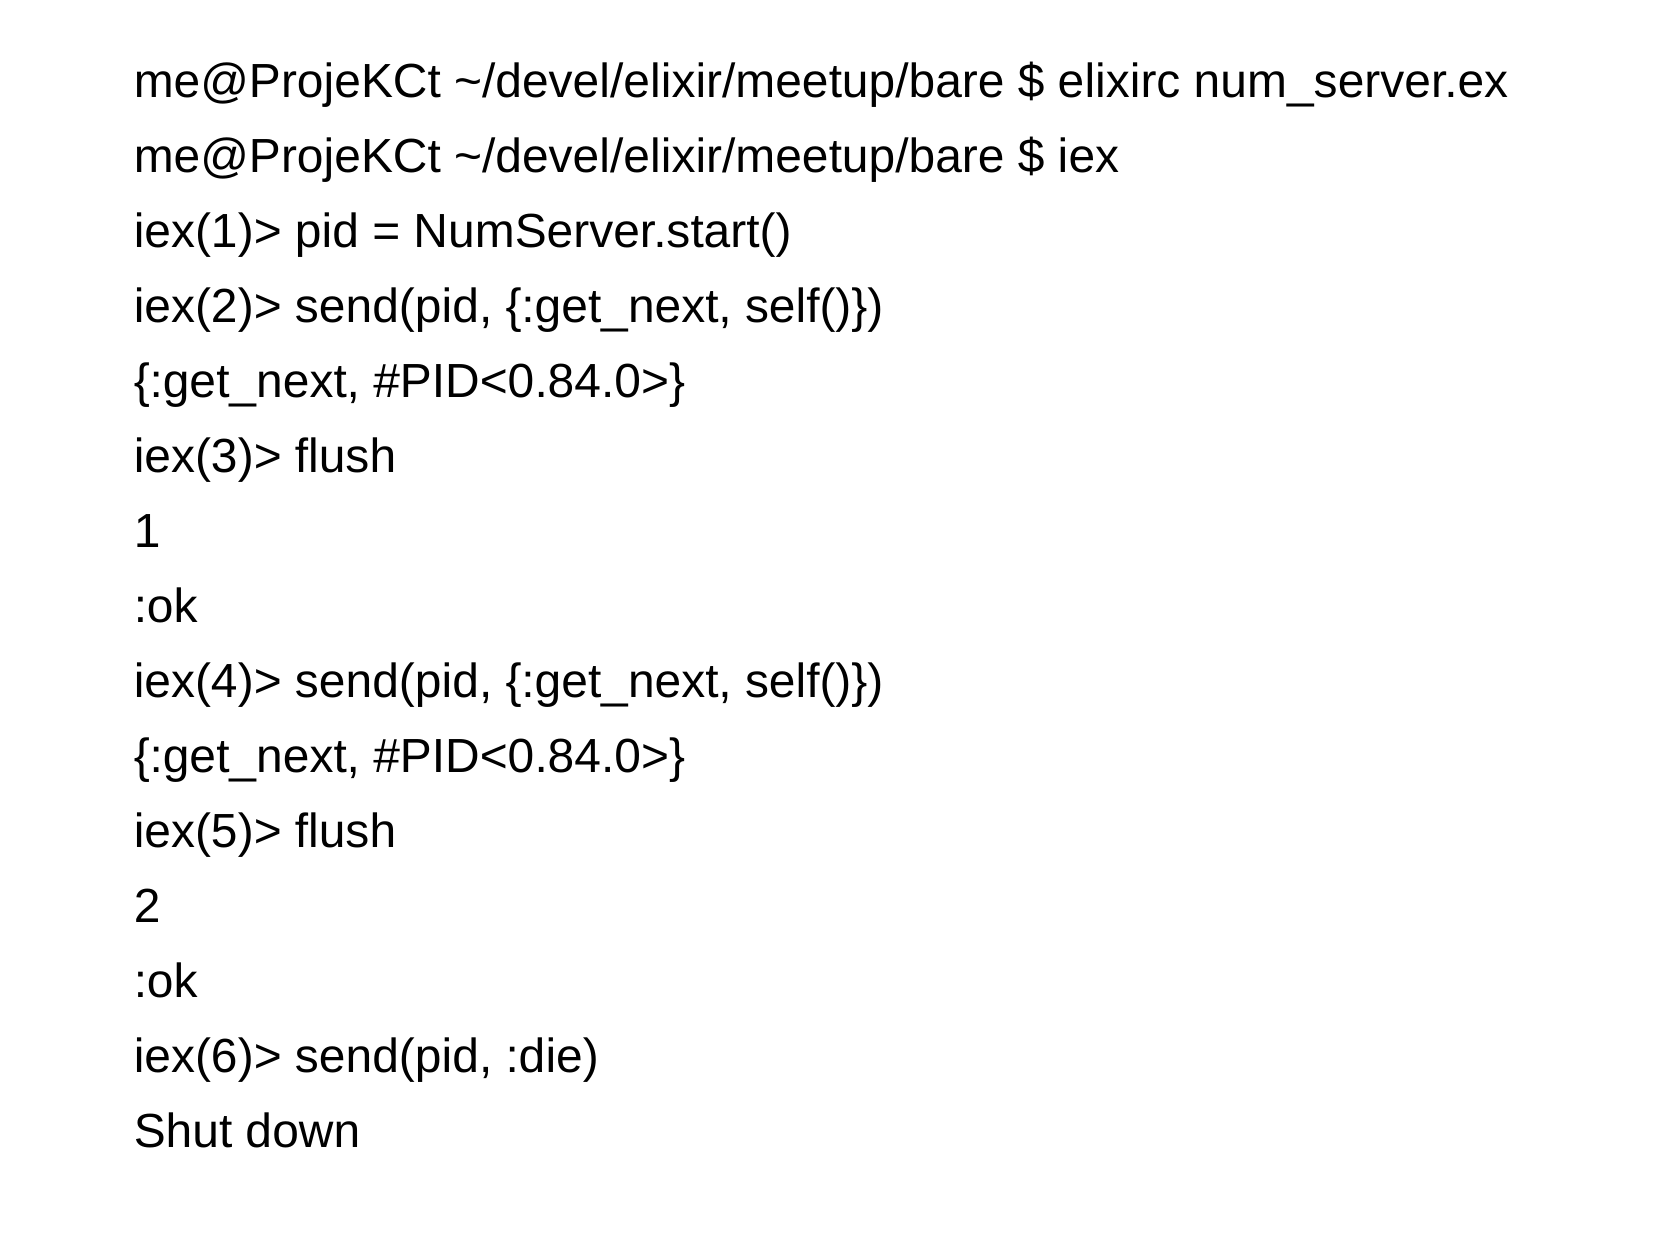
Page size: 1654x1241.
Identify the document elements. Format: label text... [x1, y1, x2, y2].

list me@ProjeKCt ~/devel/elixir/meetup/bare $ elixirc num_server.ex me@ProjeKCt ~/devel/elixir/meetup/bare $ iex iex(1)> pid = NumServer.start() iex(2)> send(pid, {:get_next, self()}) {:get_next, #PID<0.84.0>} iex(3)> flush 1 :ok iex(4)> send(pid, {:get_next, self()}) {:get_next, #PID<0.84.0>} iex(5)> flush 2 :ok iex(6)> send(pid, :die) Shut down [82, 53, 1571, 1171]
